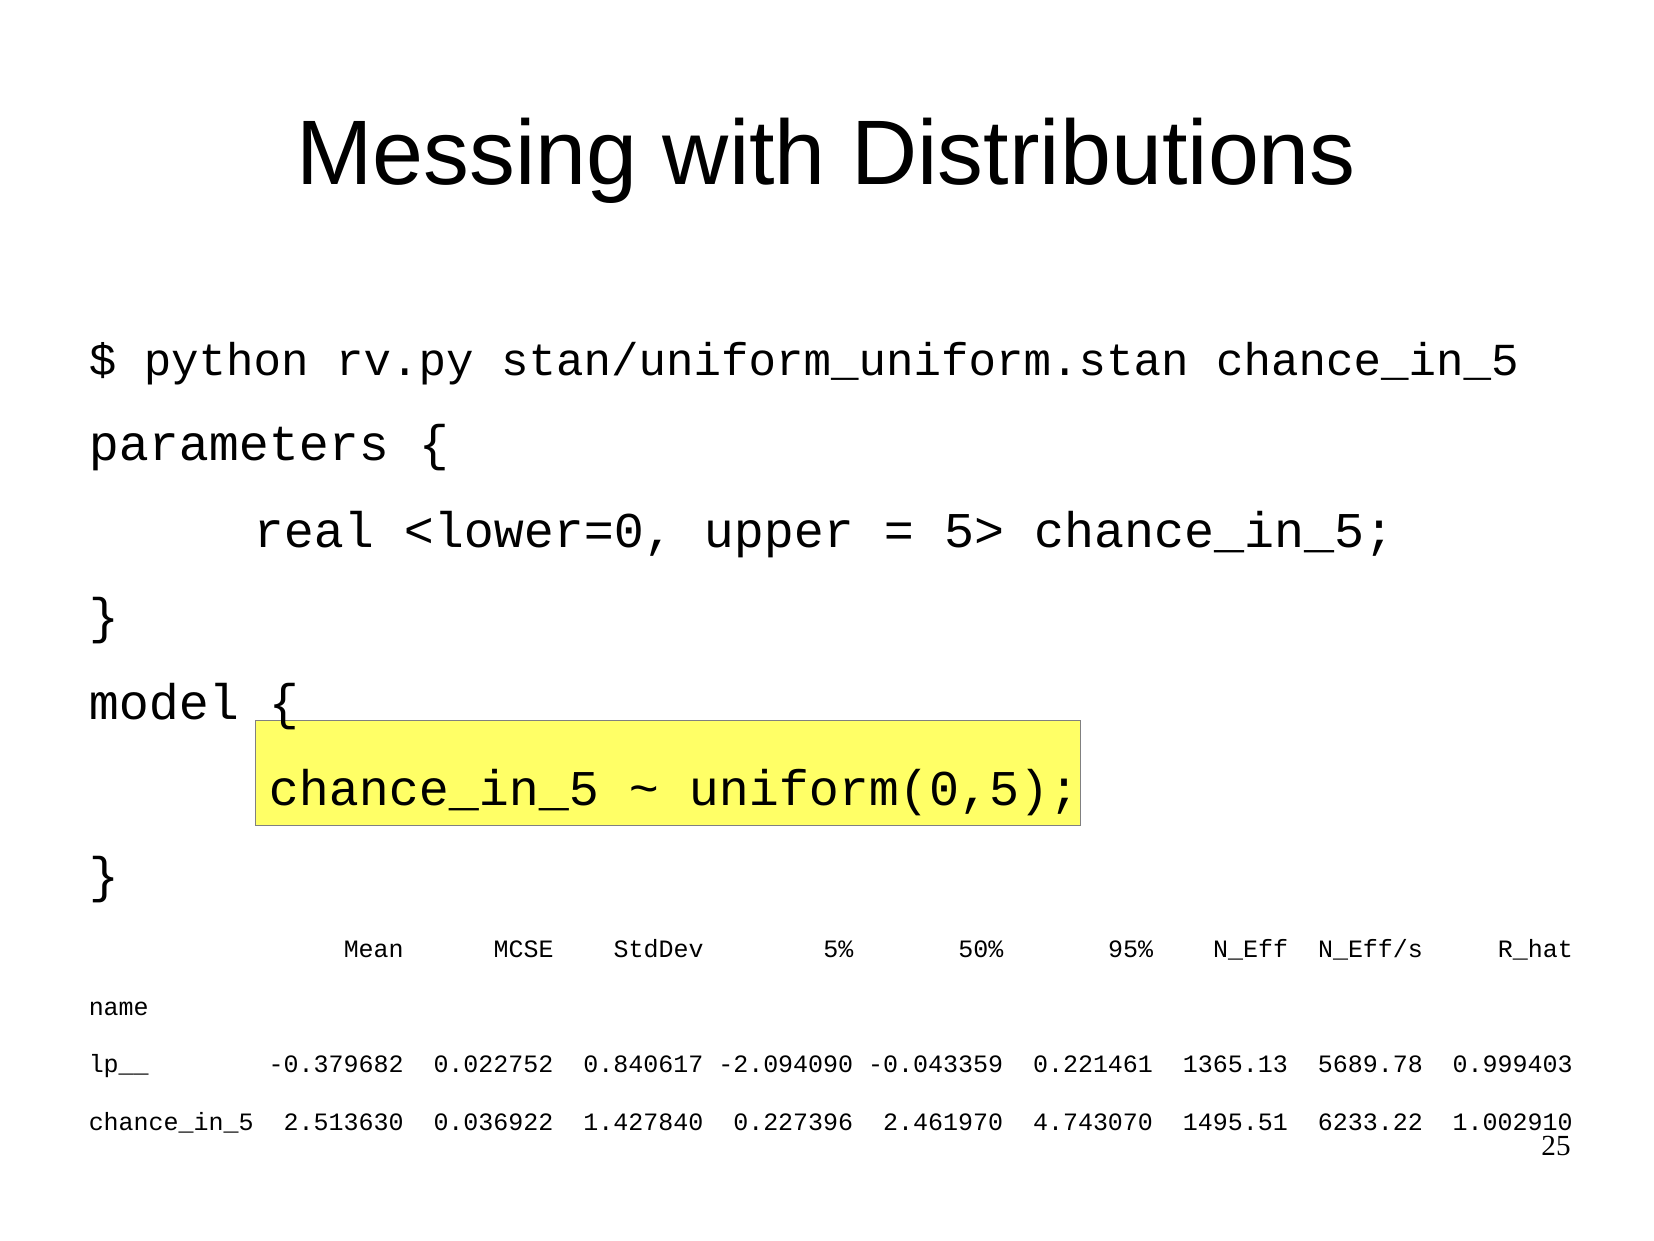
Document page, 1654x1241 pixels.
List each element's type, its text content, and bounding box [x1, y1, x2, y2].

title Messing with Distributions [82, 49, 1571, 257]
list $ python rv.py stan/uniform_uniform.stan chance_in_5 parameters { real <lower=0, upper = 5> chance_in_5; } model { chance_in_5 ~ uniform(0,5); } Mean MCSE StdDev 5% 50% 95% N_Eff N_Eff/s R_hat name lp__ -0.379682 0.022752 0.840617 -2.094090 -0.043359 0.221461 1365.13 5689.78 0.999403 chance_in_5 2.513630 0.036922 1.427840 0.227396 2.461970 4.743070 1495.51 6233.22 1.002910 [88, 337, 1577, 1241]
